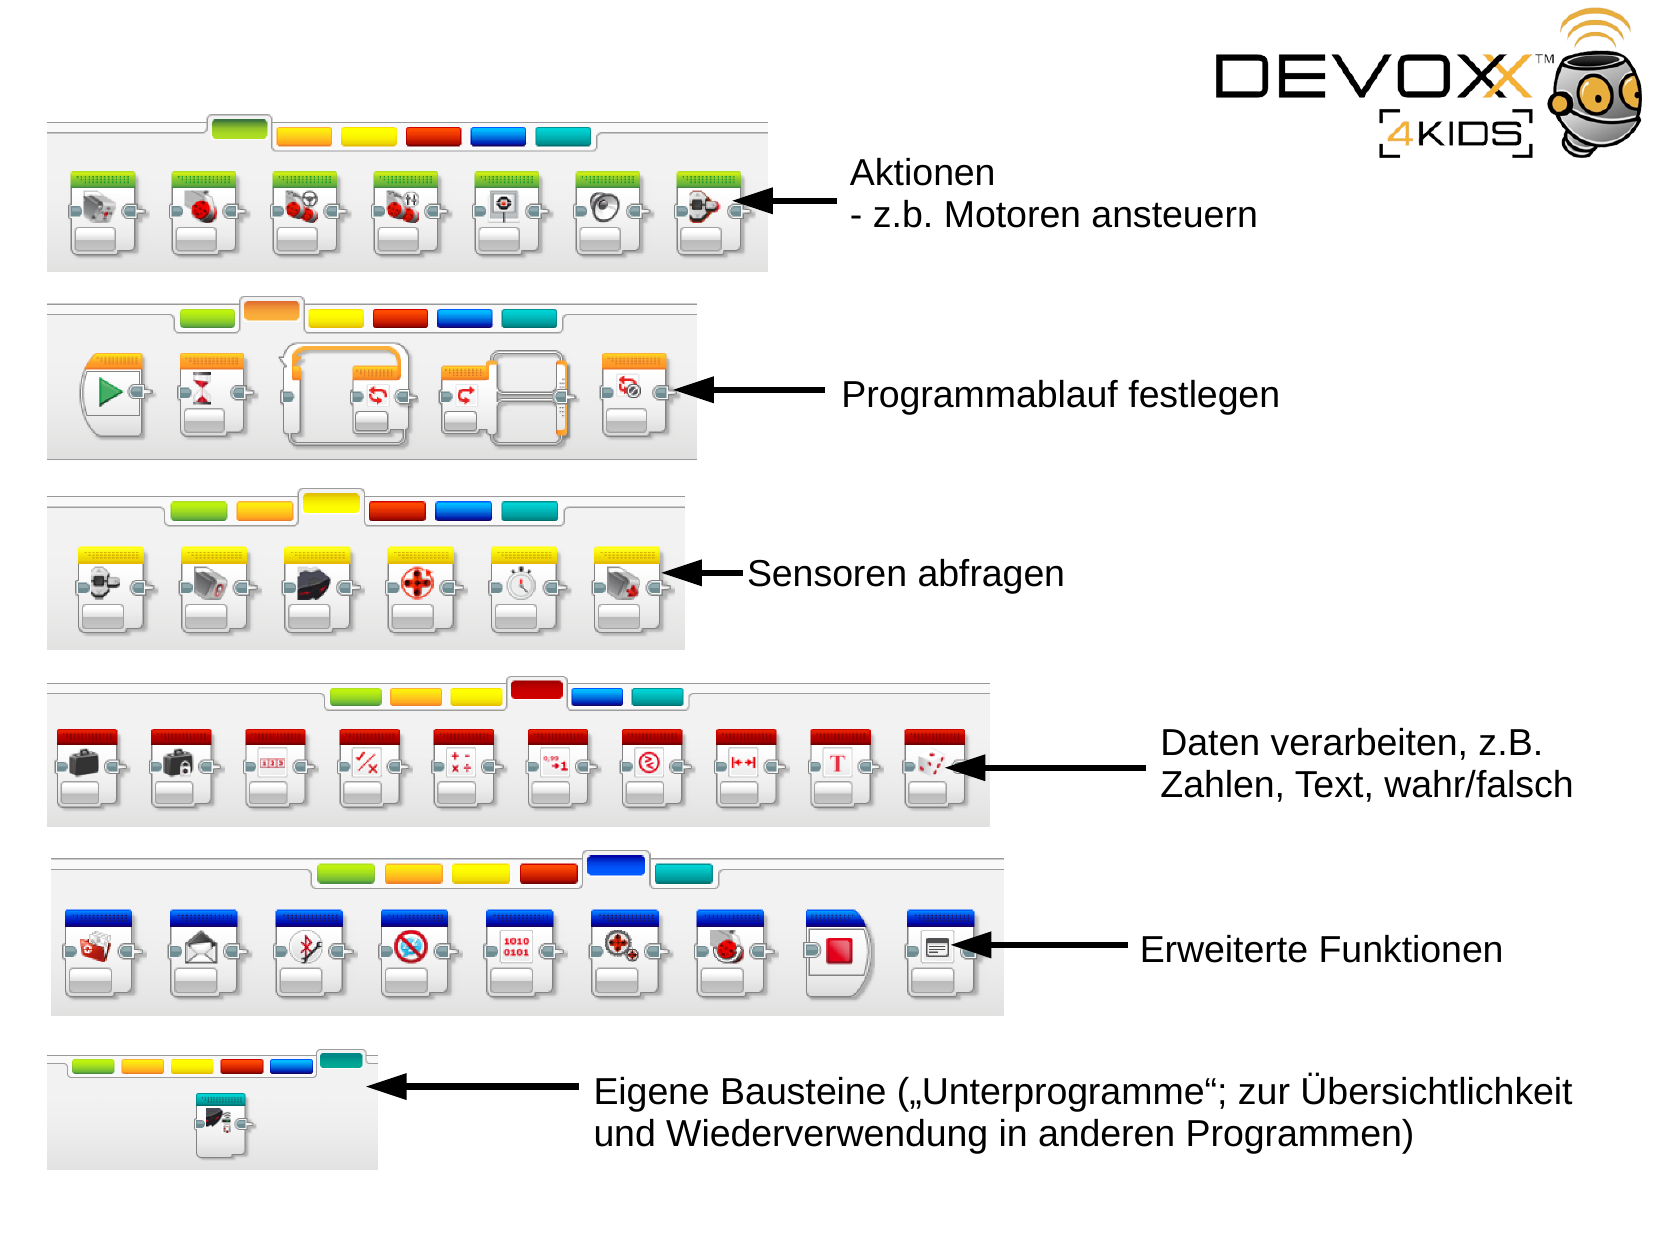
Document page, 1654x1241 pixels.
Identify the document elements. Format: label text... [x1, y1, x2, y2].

picture [1216, 7, 1642, 158]
picture [51, 832, 1004, 1016]
text_box Eigene Bausteine („Unterprogramme“; zur Übersichtlichkeit und Wiederverwendung in anderen Programmen) [578, 1062, 1642, 1182]
picture [47, 673, 990, 827]
picture [47, 485, 685, 650]
text_box Erweiterte Funktionen [1125, 921, 1595, 979]
text_box Sensoren abfragen [732, 545, 1202, 603]
text_box Programmablauf festlegen [826, 366, 1297, 423]
text_box Aktionen - z.b. Motoren ansteuern [835, 143, 1274, 243]
picture [47, 80, 768, 272]
picture [47, 1039, 378, 1170]
text_box Daten verarbeiten, z.B. Zahlen, Text, wahr/falsch [1145, 714, 1616, 814]
picture [47, 280, 697, 461]
